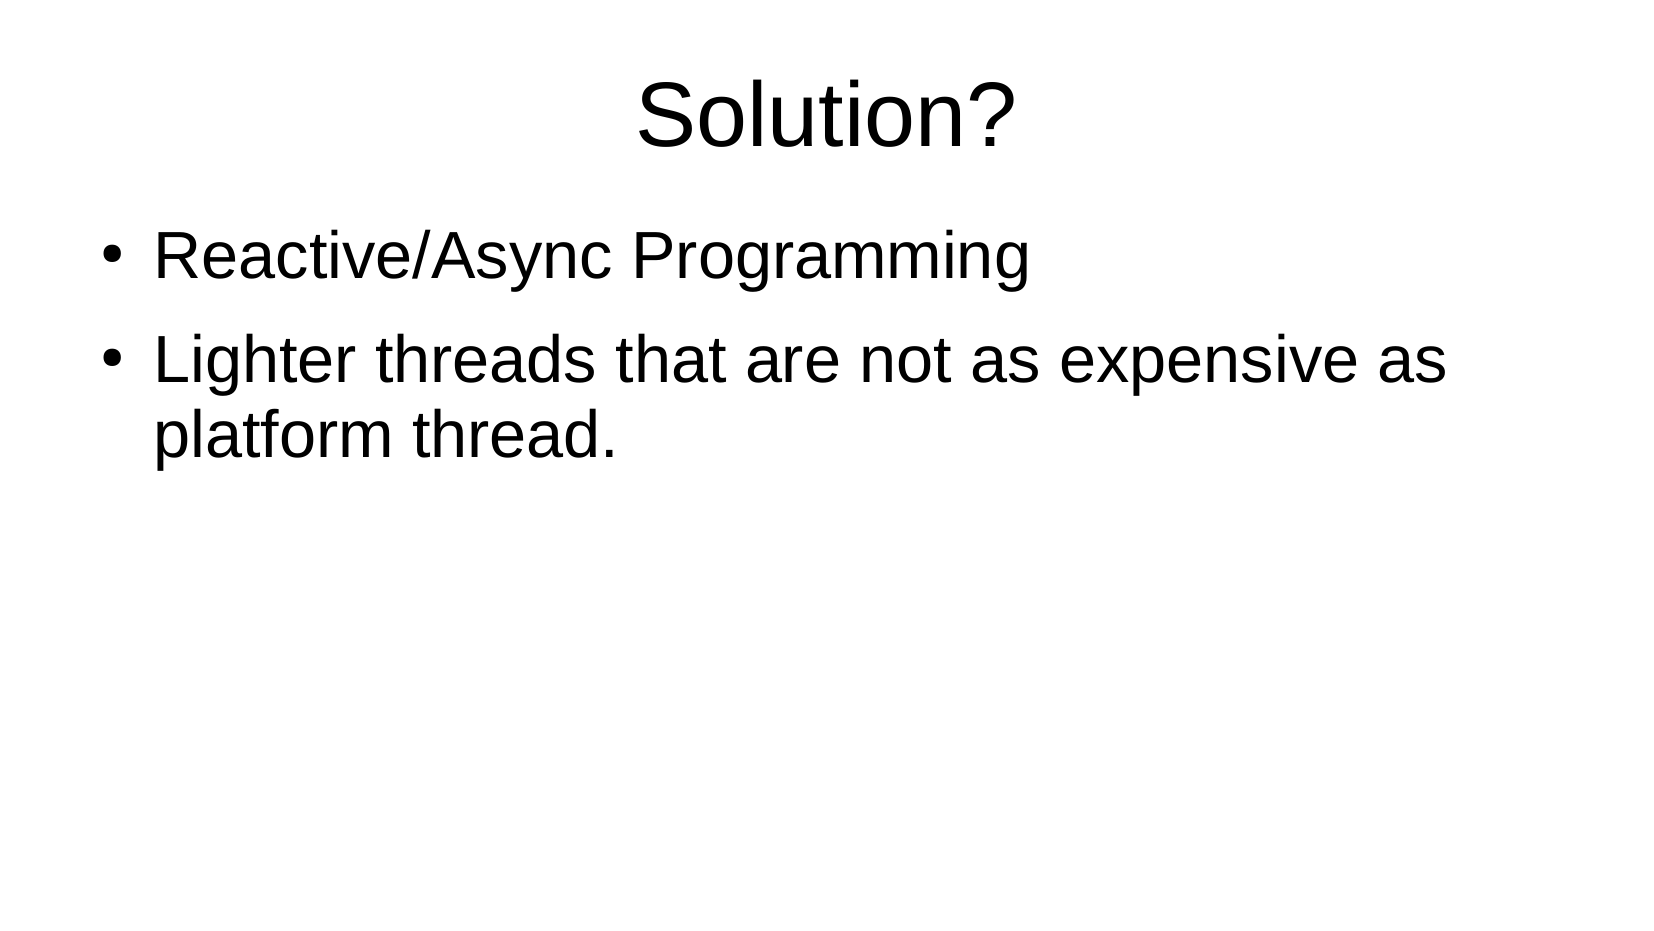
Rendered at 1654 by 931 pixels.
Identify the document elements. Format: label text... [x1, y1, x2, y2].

title Solution? [82, 37, 1571, 193]
list Reactive/Async Programming Lighter threads that are not as expensive as platform thread. [82, 217, 1571, 758]
